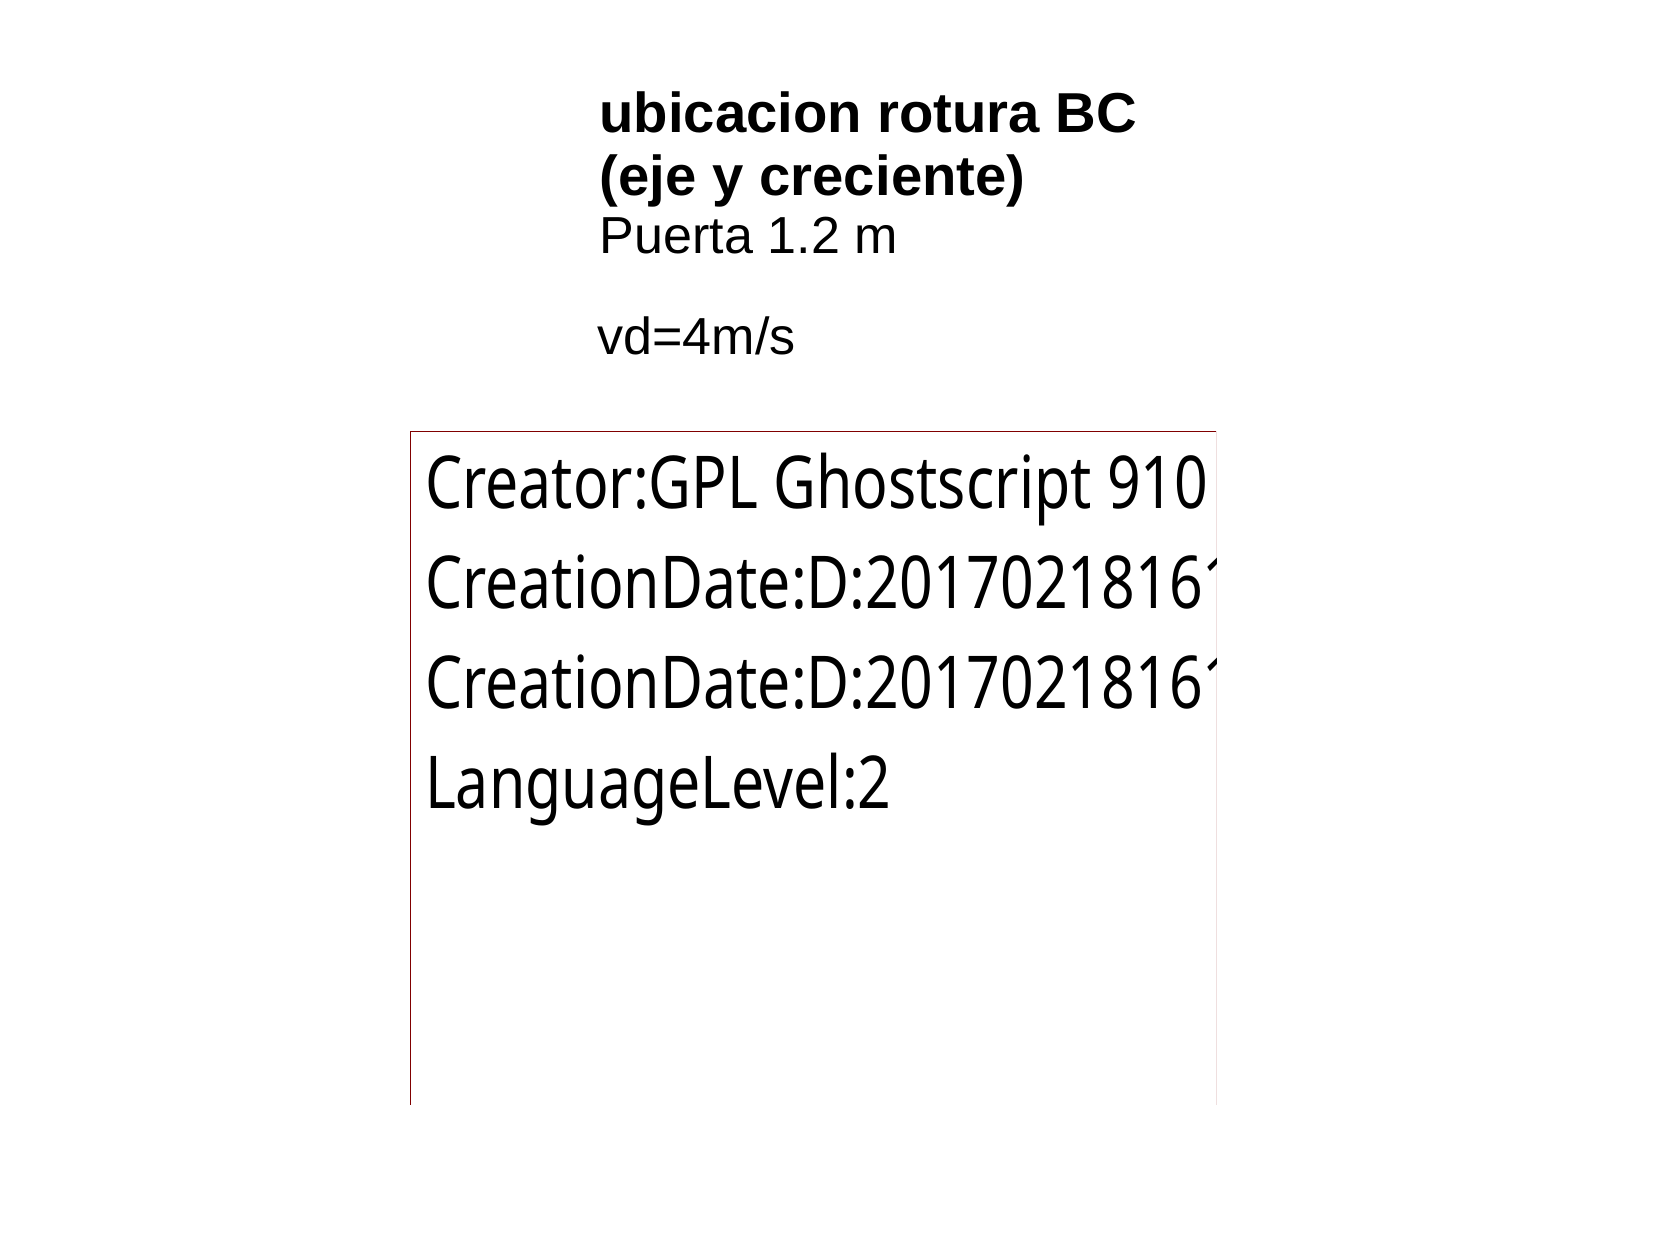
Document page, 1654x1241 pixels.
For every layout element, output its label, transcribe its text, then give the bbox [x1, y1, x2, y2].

picture [406, 426, 1217, 1105]
text_box ubicacion rotura BC (eje y creciente) Puerta 1.2 m [585, 73, 1201, 274]
text_box vd=4m/s [582, 300, 1198, 374]
